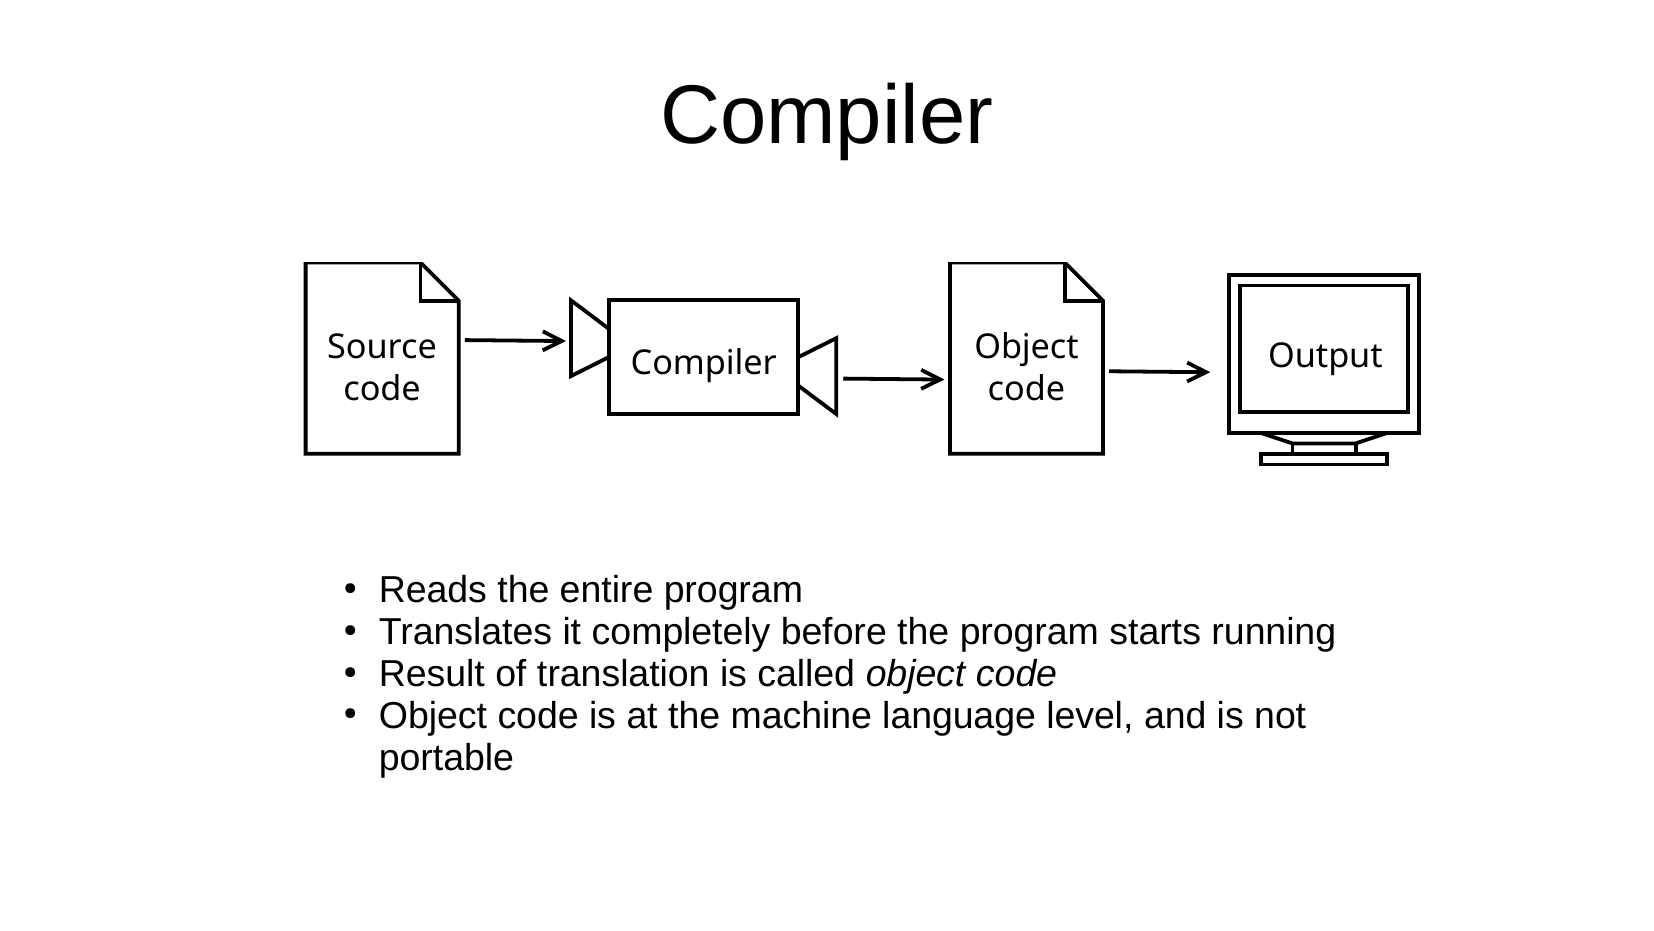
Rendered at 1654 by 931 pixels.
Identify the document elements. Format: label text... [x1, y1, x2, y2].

text_box Reads the entire program Translates it completely before the program starts running Result of translation is called object code Object code is at the machine language level, and is not portable [328, 560, 1426, 786]
title Compiler [82, 37, 1571, 193]
picture [300, 262, 1425, 469]
